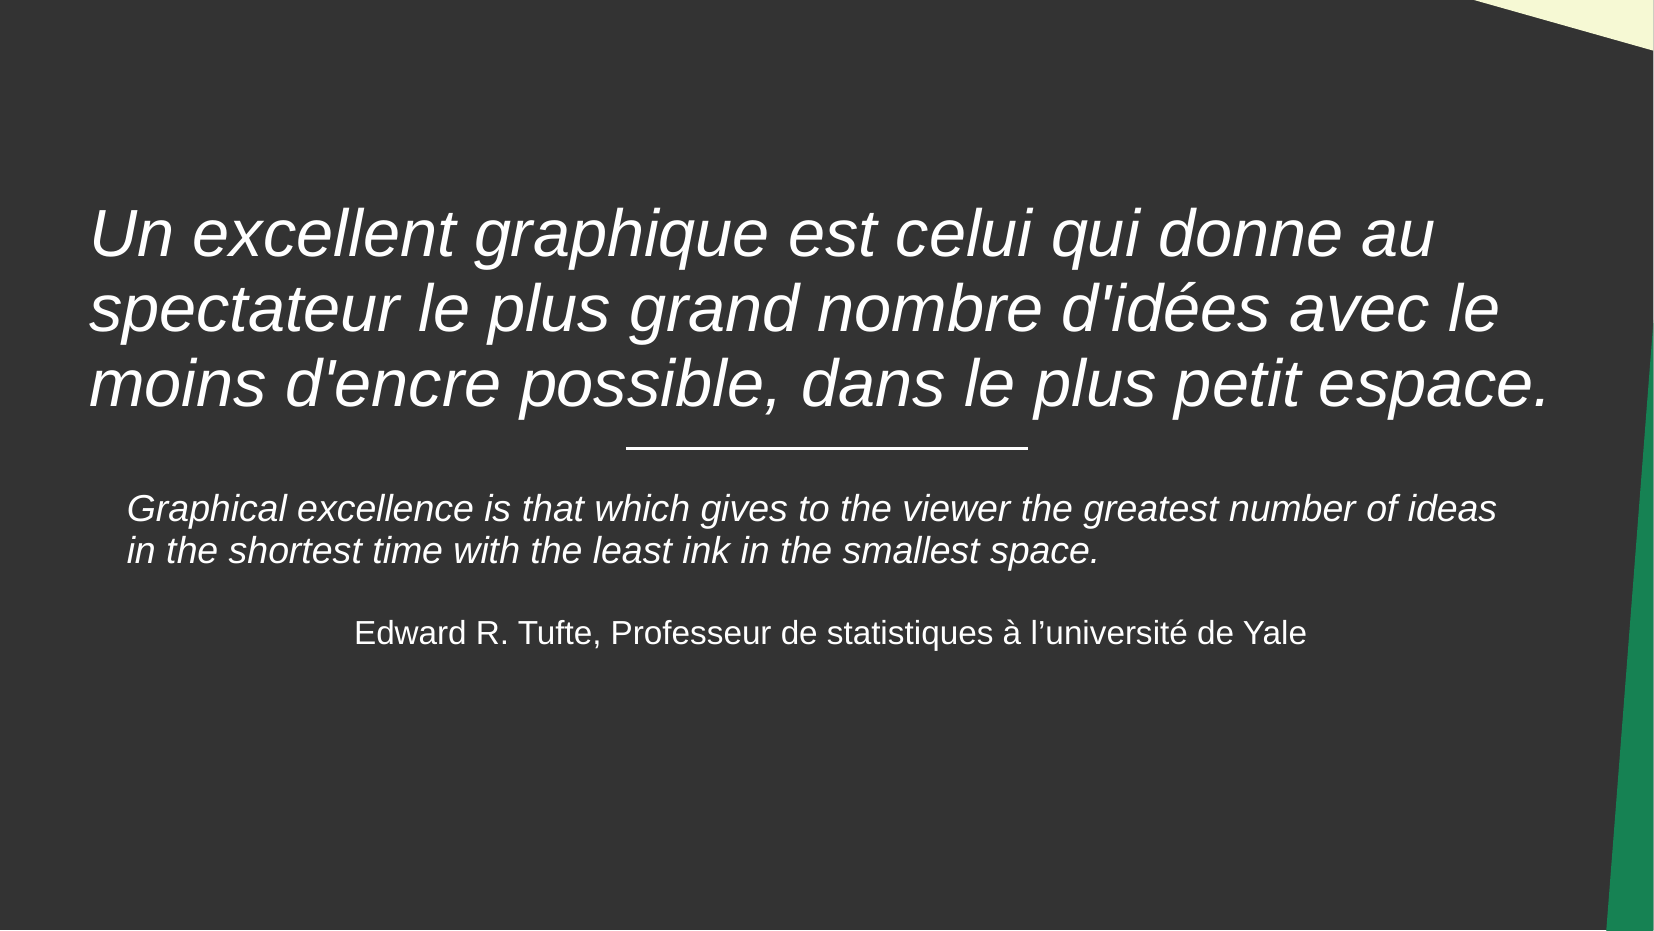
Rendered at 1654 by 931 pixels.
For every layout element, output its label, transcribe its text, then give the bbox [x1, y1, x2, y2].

title Edward R. Tufte, Professeur de statistiques à l’université de Yale [31, 614, 1622, 652]
text_box [1606, 313, 1654, 931]
text_box [1473, 0, 1654, 51]
text_box Un excellent graphique est celui qui donne au spectateur le plus grand nombre d'idées avec le moins d'encre possible, dans le plus petit espace. [74, 188, 1580, 429]
text_box Graphical excellence is that which gives to the viewer the greatest number of ideas in the shortest time with the least ink in the smallest space. [112, 479, 1542, 579]
